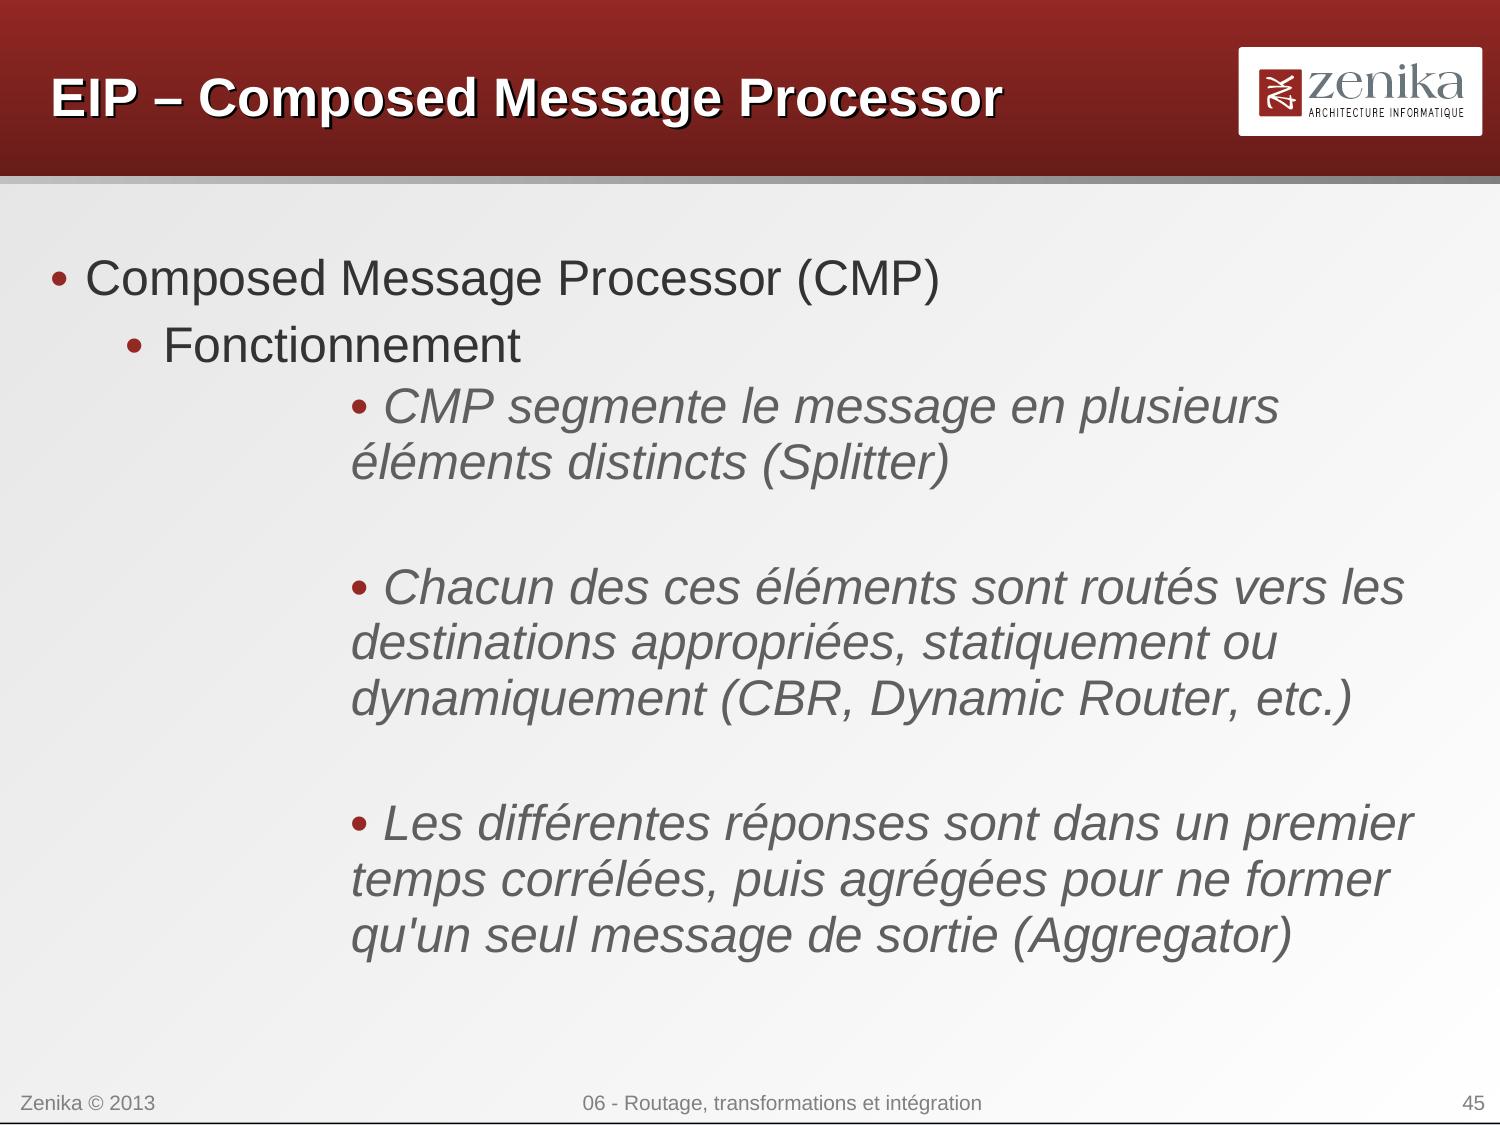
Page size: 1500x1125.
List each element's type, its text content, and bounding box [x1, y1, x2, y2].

title EIP – Composed Message Processor [50, 22, 1206, 172]
list Composed Message Processor (CMP) Fonctionnement CMP segmente le message en plusieurs éléments distincts (Splitter) Chacun des ces éléments sont routés vers les destinations appropriées, statiquement ou dynamiquement (CBR, Dynamic Router, etc.) Les différentes réponses sont dans un premier temps corrélées, puis agrégées pour ne former qu'un seul message de sortie (Aggregator) [50, 250, 1477, 1064]
picture [1257, 58, 1464, 125]
